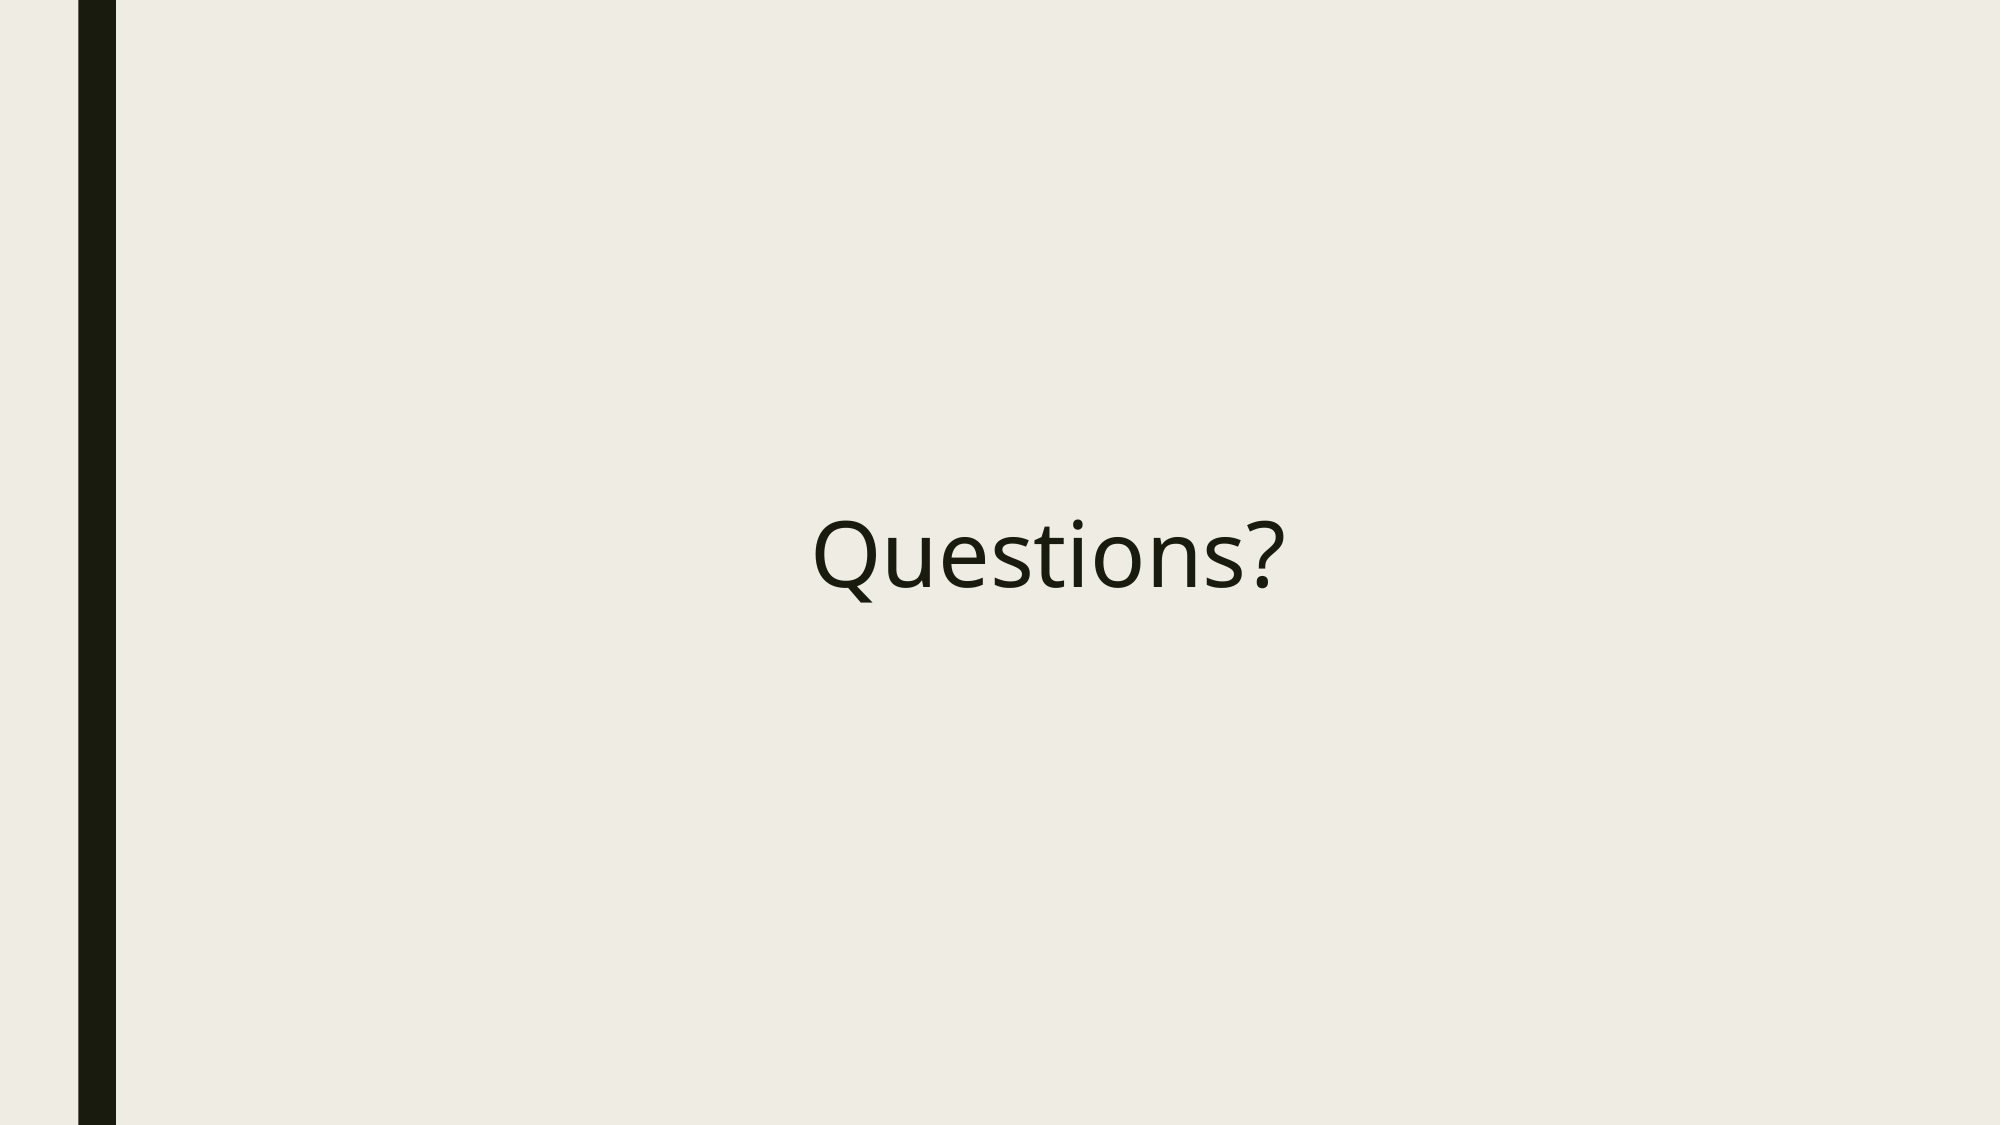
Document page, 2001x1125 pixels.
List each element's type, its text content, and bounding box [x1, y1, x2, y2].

title Questions? [795, 501, 1367, 631]
